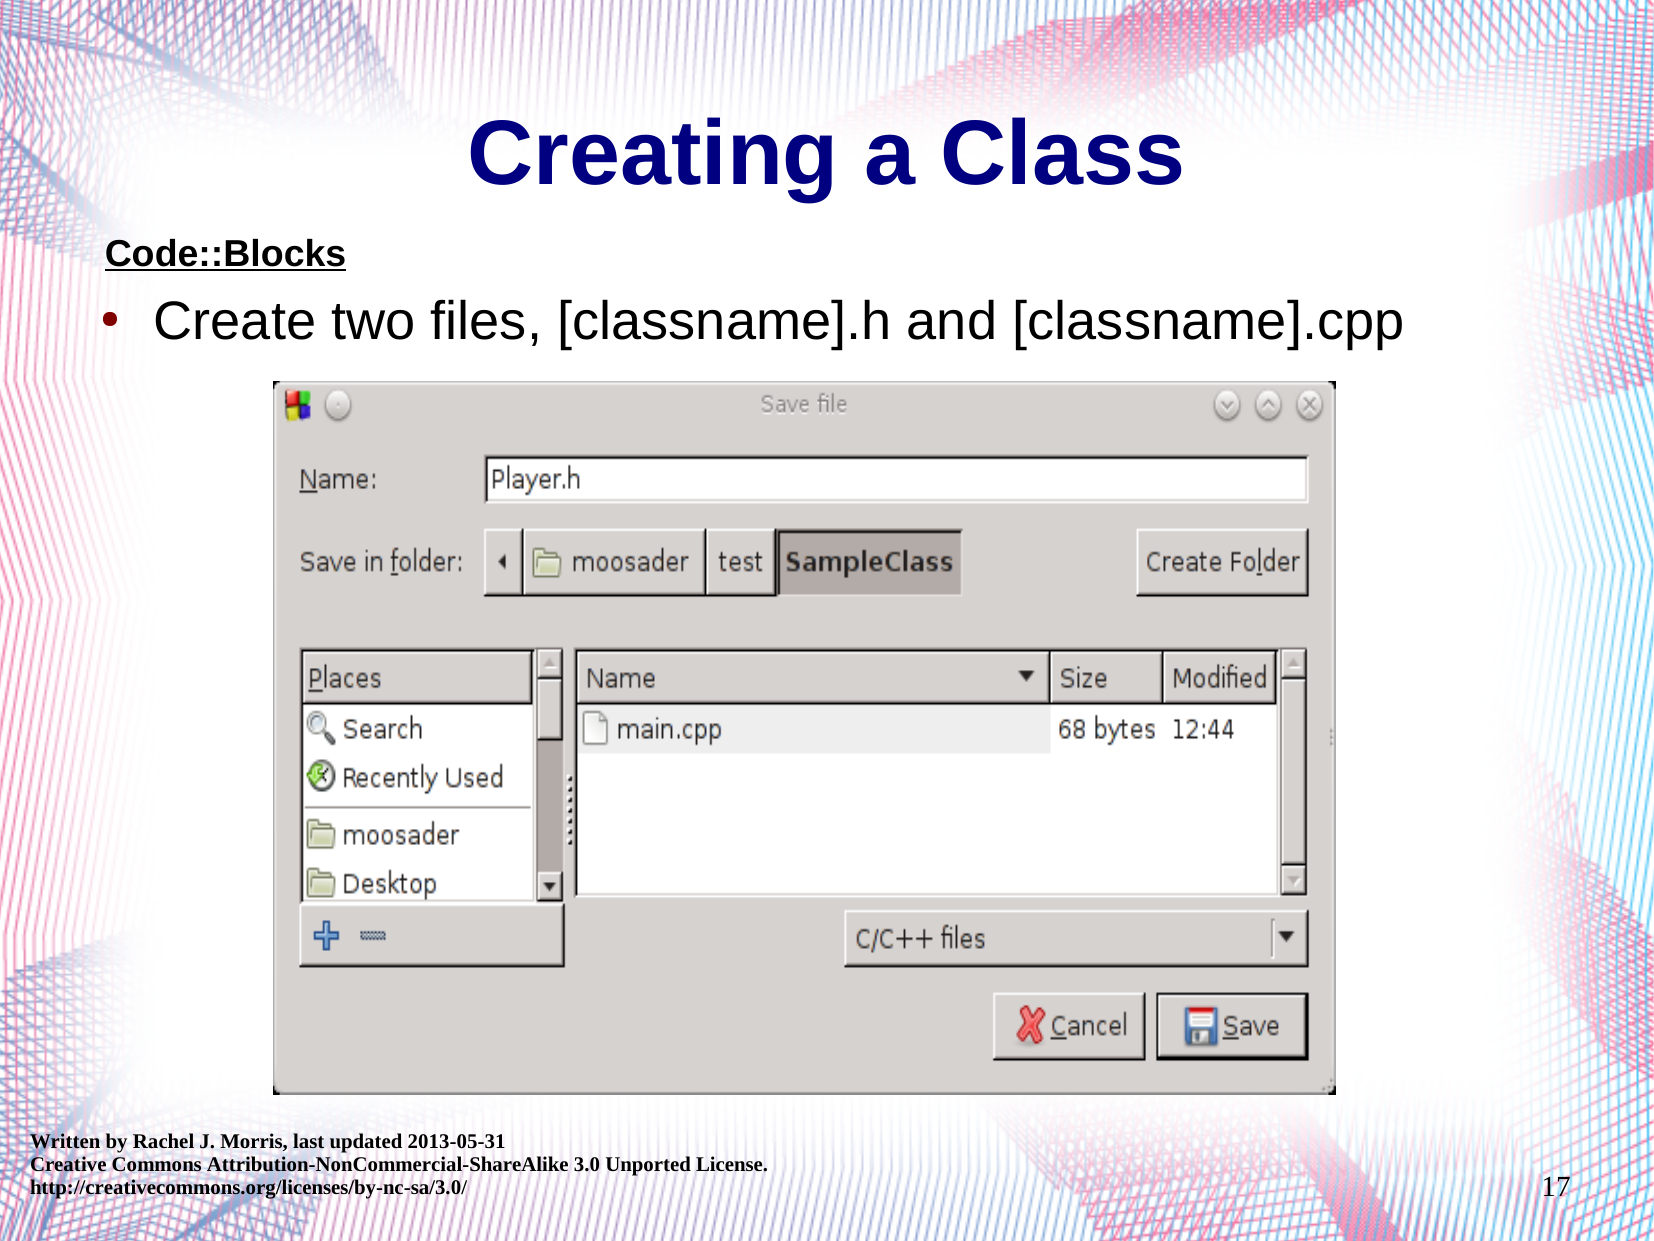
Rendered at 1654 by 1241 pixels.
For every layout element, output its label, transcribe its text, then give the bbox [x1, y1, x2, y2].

title Creating a Class [82, 49, 1571, 257]
text_box Code::Blocks [90, 225, 796, 282]
list Create two files, [classname].h and [classname].cpp [82, 290, 1531, 496]
picture [0, 0, 1654, 1241]
